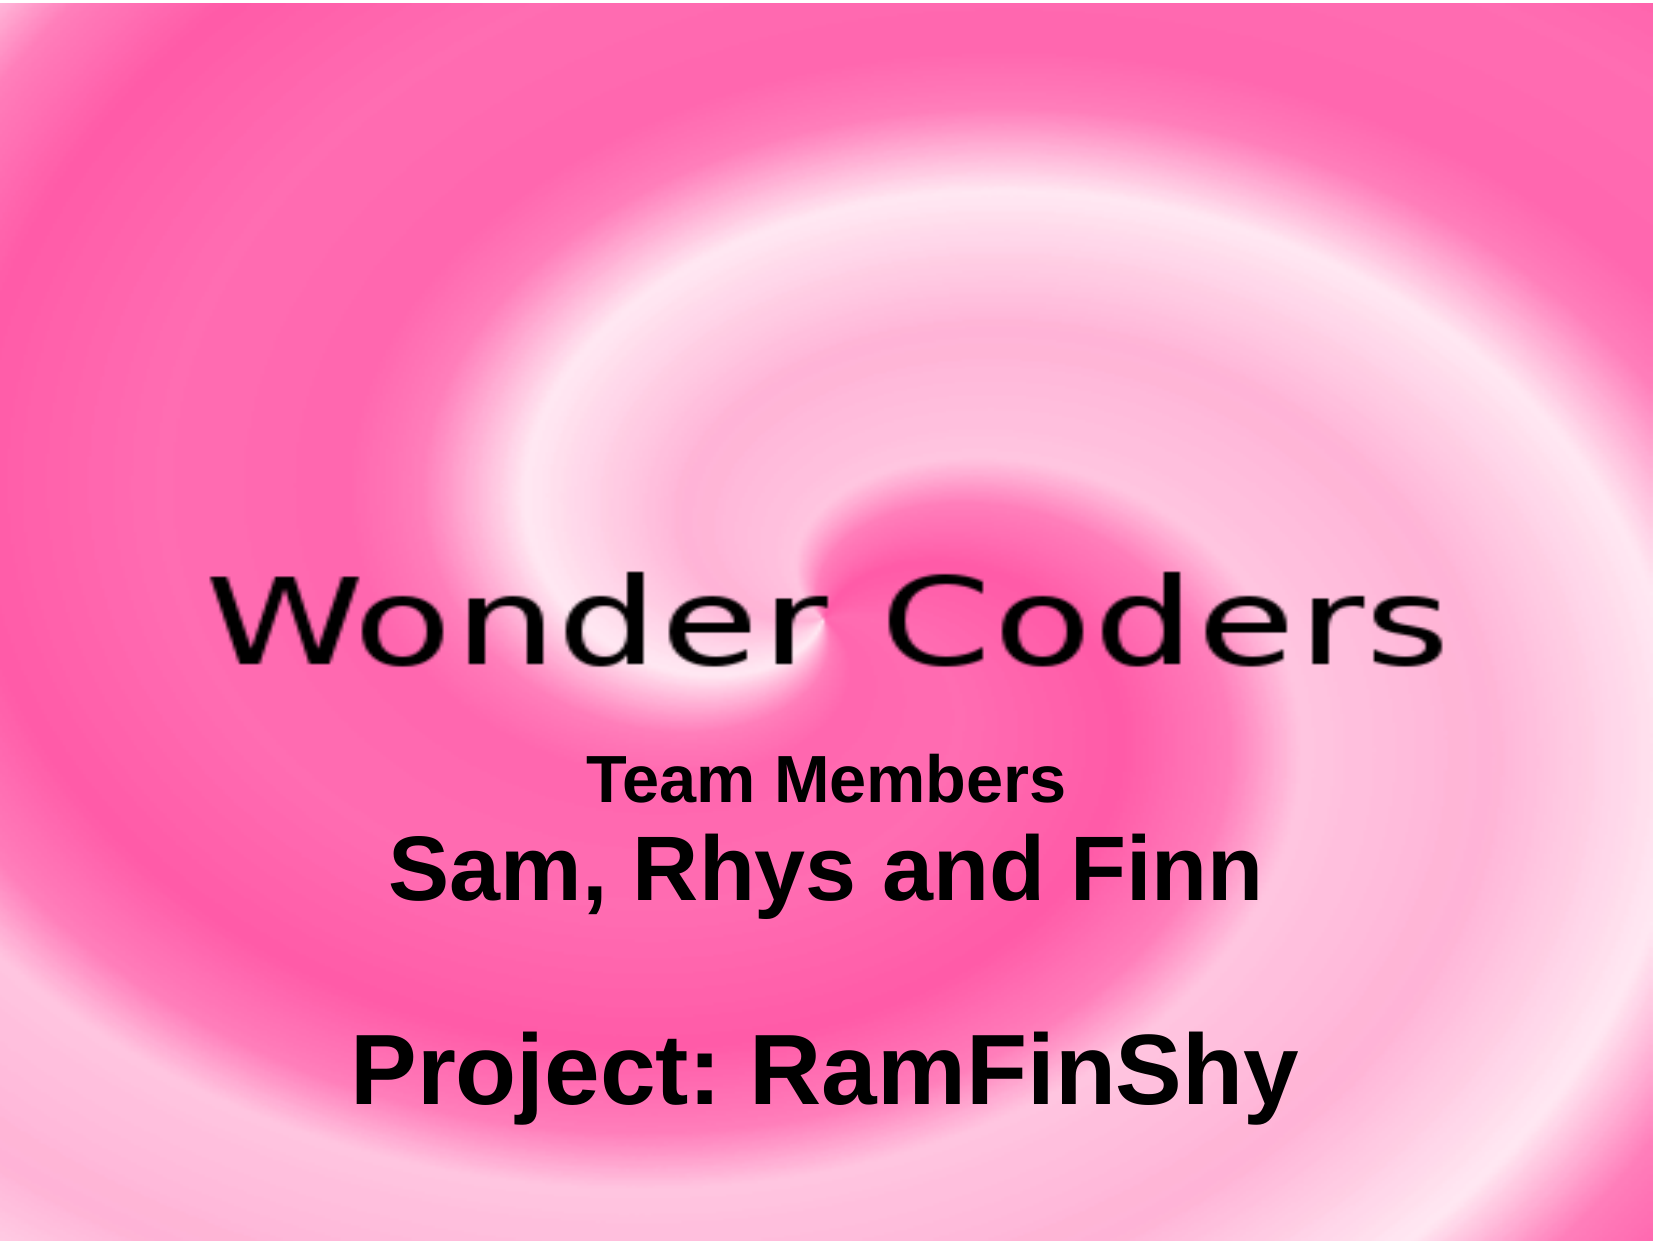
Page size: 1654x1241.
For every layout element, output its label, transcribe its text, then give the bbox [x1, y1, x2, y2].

subtitle Team Members Sam, Rhys and Finn [82, 295, 1571, 1241]
picture [0, 3, 1653, 1241]
